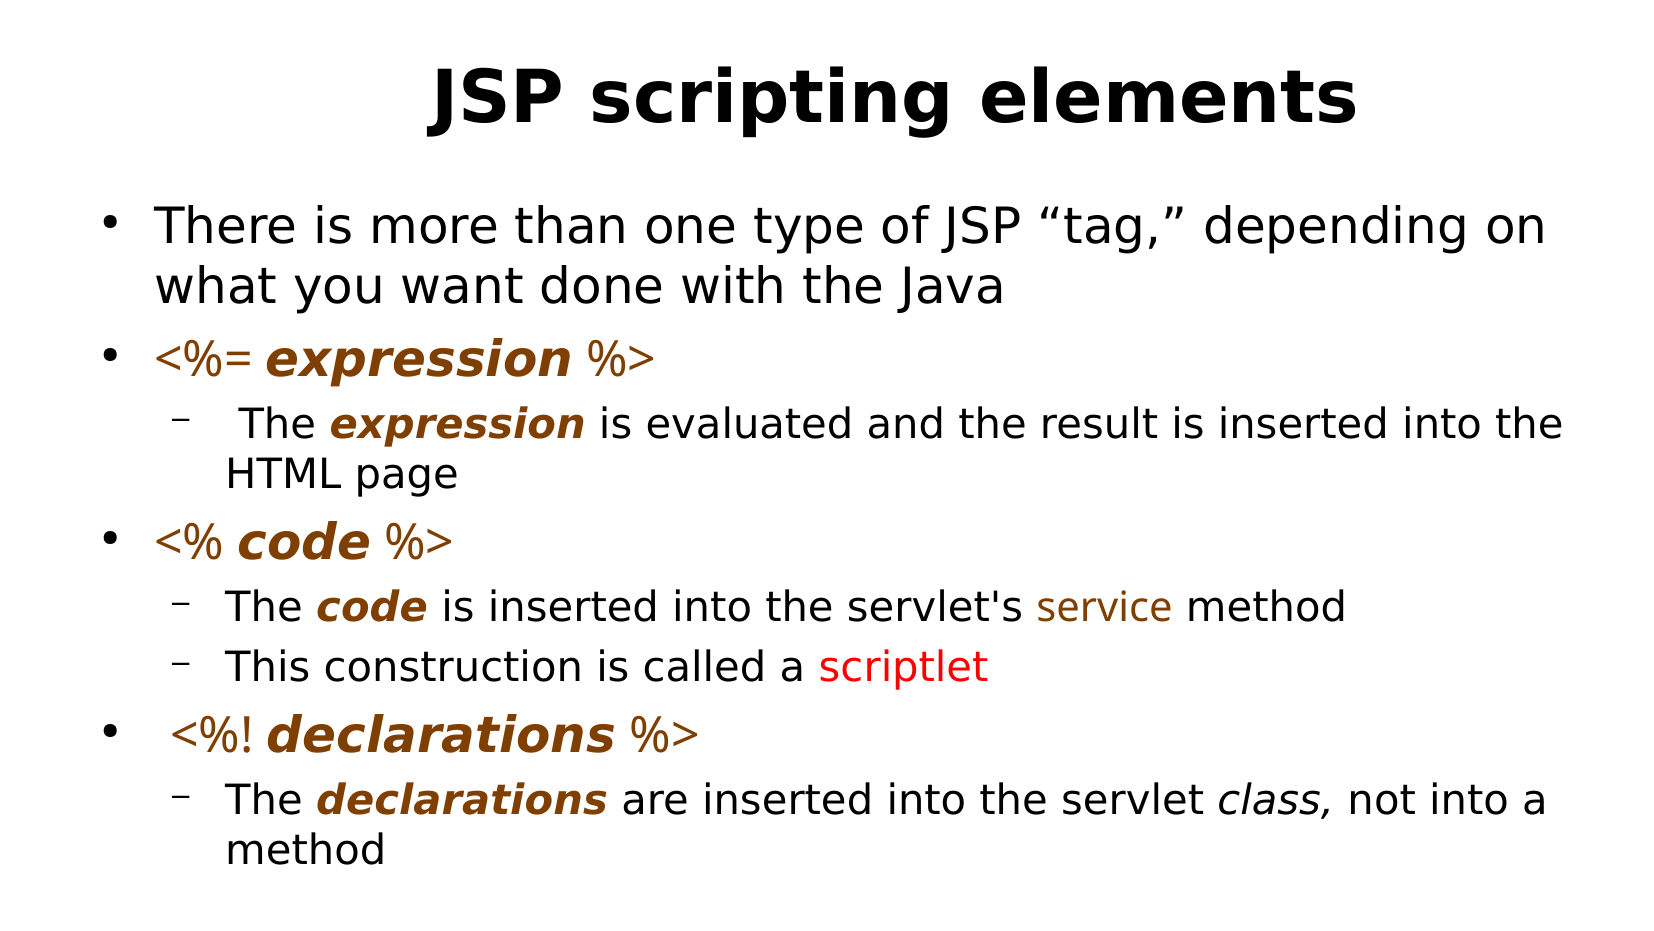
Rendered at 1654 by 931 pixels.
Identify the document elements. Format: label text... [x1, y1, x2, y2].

list There is more than one type of JSP “tag,” depending on what you want done with the Java <%= expression %> The expression is evaluated and the result is inserted into the HTML page <% code %> The code is inserted into the servlet's service method This construction is called a scriptlet <%! declarations %> The declarations are inserted into the servlet class, not into a method [68, 185, 1620, 899]
title JSP scripting elements [220, 31, 1571, 145]
